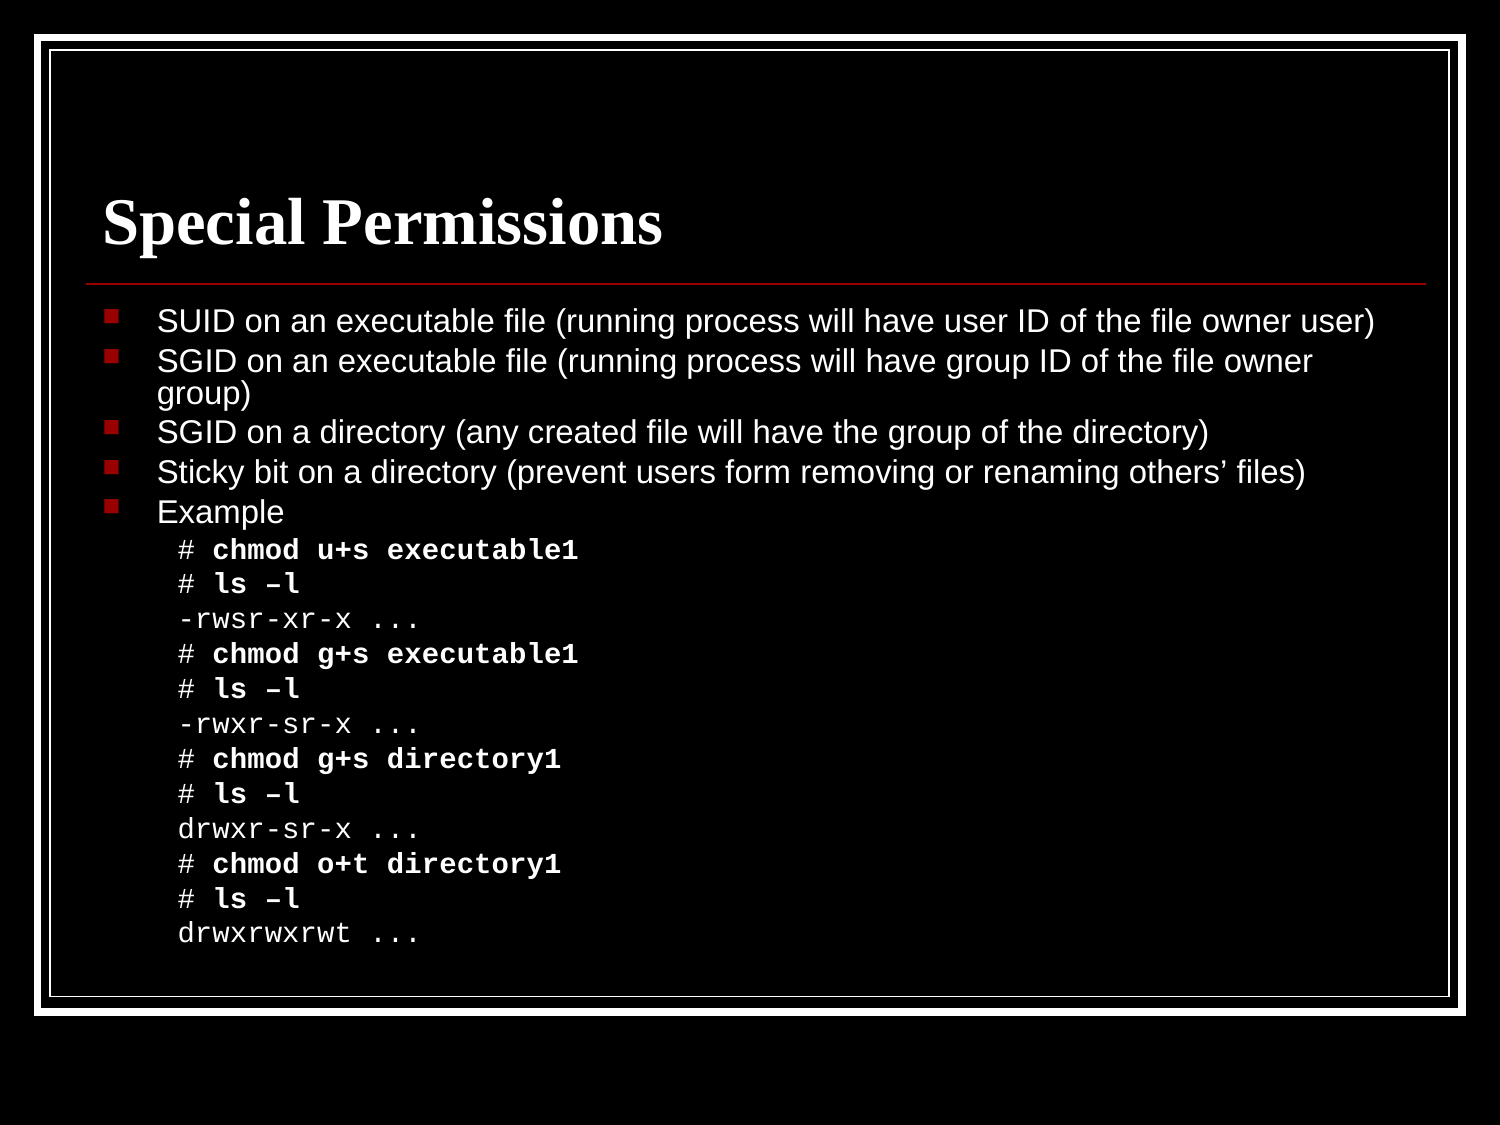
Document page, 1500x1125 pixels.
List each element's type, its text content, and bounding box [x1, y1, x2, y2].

list SUID on an executable file (running process will have user ID of the file owner user) SGID on an executable file (running process will have group ID of the file owner group) SGID on a directory (any created file will have the group of the directory) Sticky bit on a directory (prevent users form removing or renaming others’ files) Example # chmod u+s executable1 # ls –l -rwsr-xr-x ... # chmod g+s executable1 # ls –l -rwxr-sr-x ... # chmod g+s directory1 # ls –l drwxr-sr-x ... # chmod o+t directory1 # ls –l drwxrwxrwt ... [87, 299, 1426, 963]
title Special Permissions [87, 77, 1426, 266]
